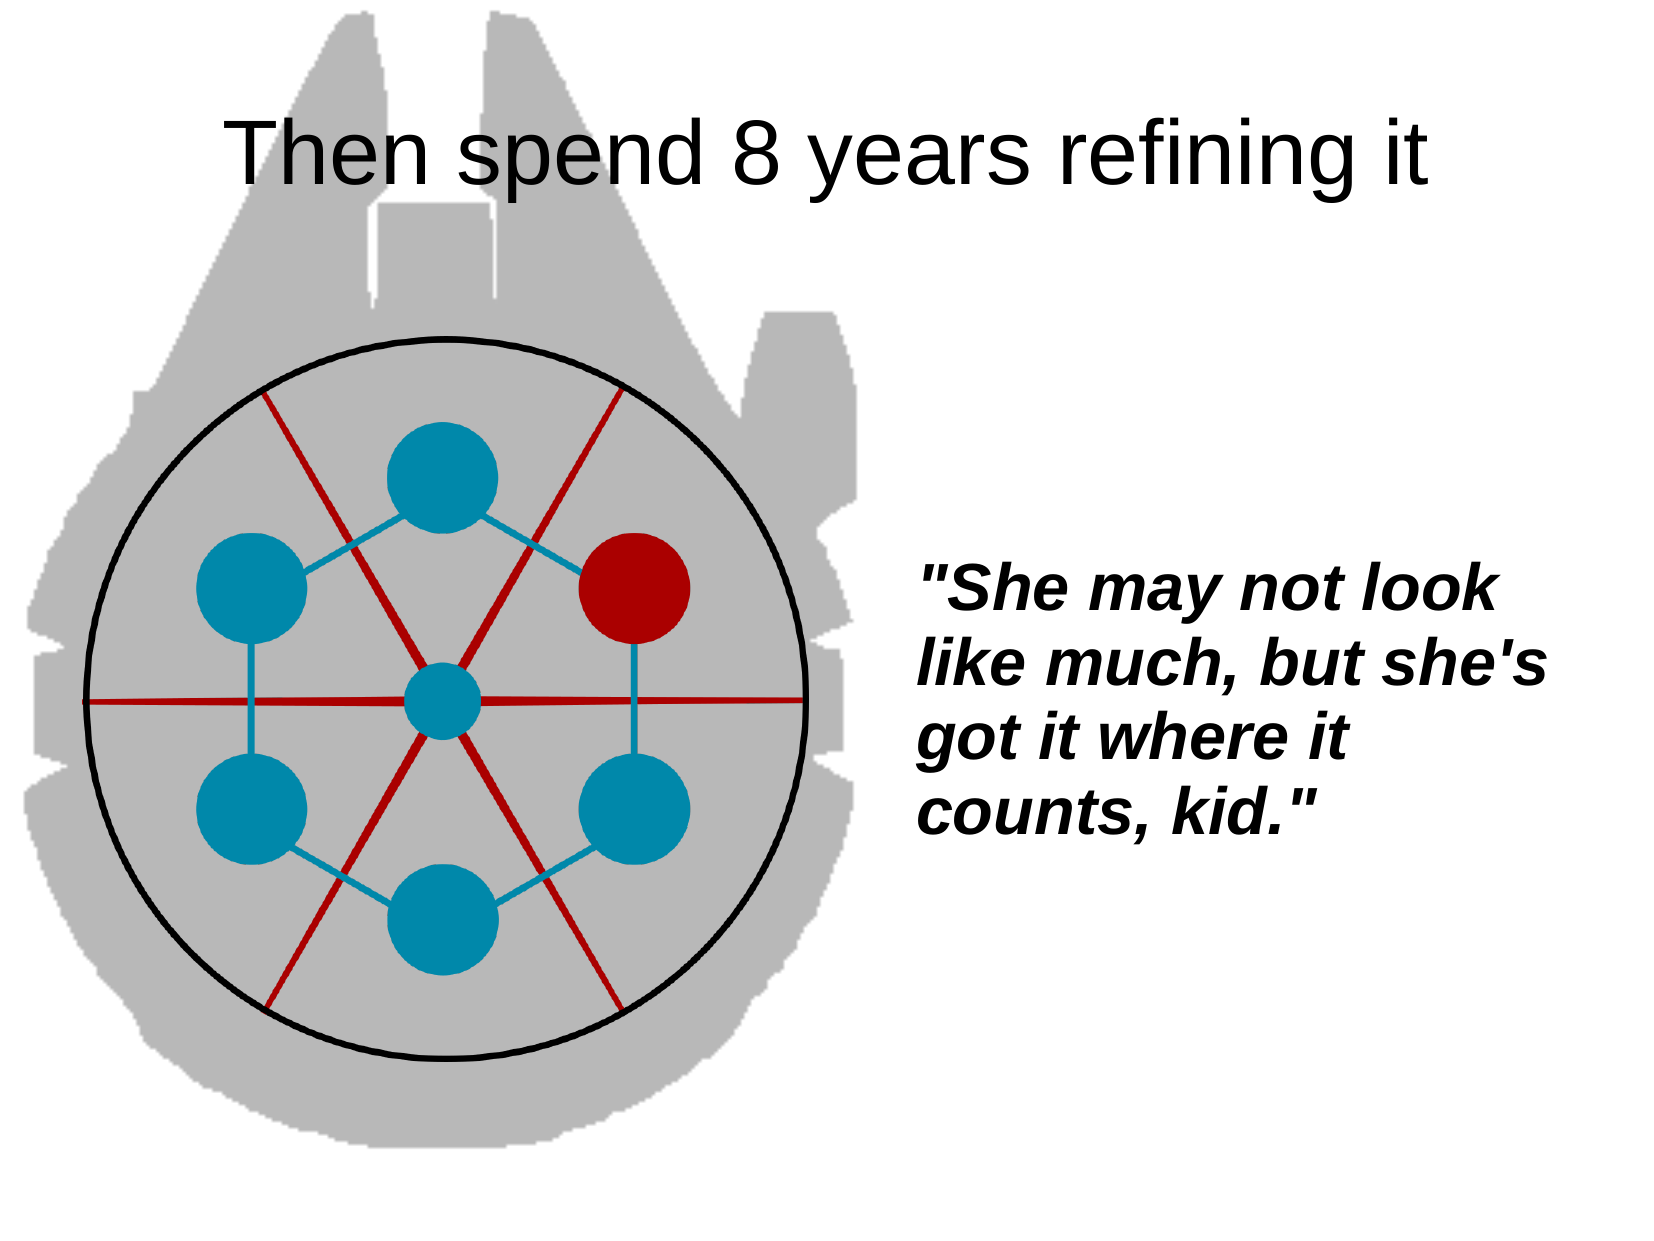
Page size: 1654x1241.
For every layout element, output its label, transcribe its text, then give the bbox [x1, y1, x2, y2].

picture [12, 0, 904, 1169]
title Then spend 8 years refining it [82, 49, 1571, 257]
list "She may not look like much, but she's got it where it counts, kid." [845, 290, 1572, 1109]
